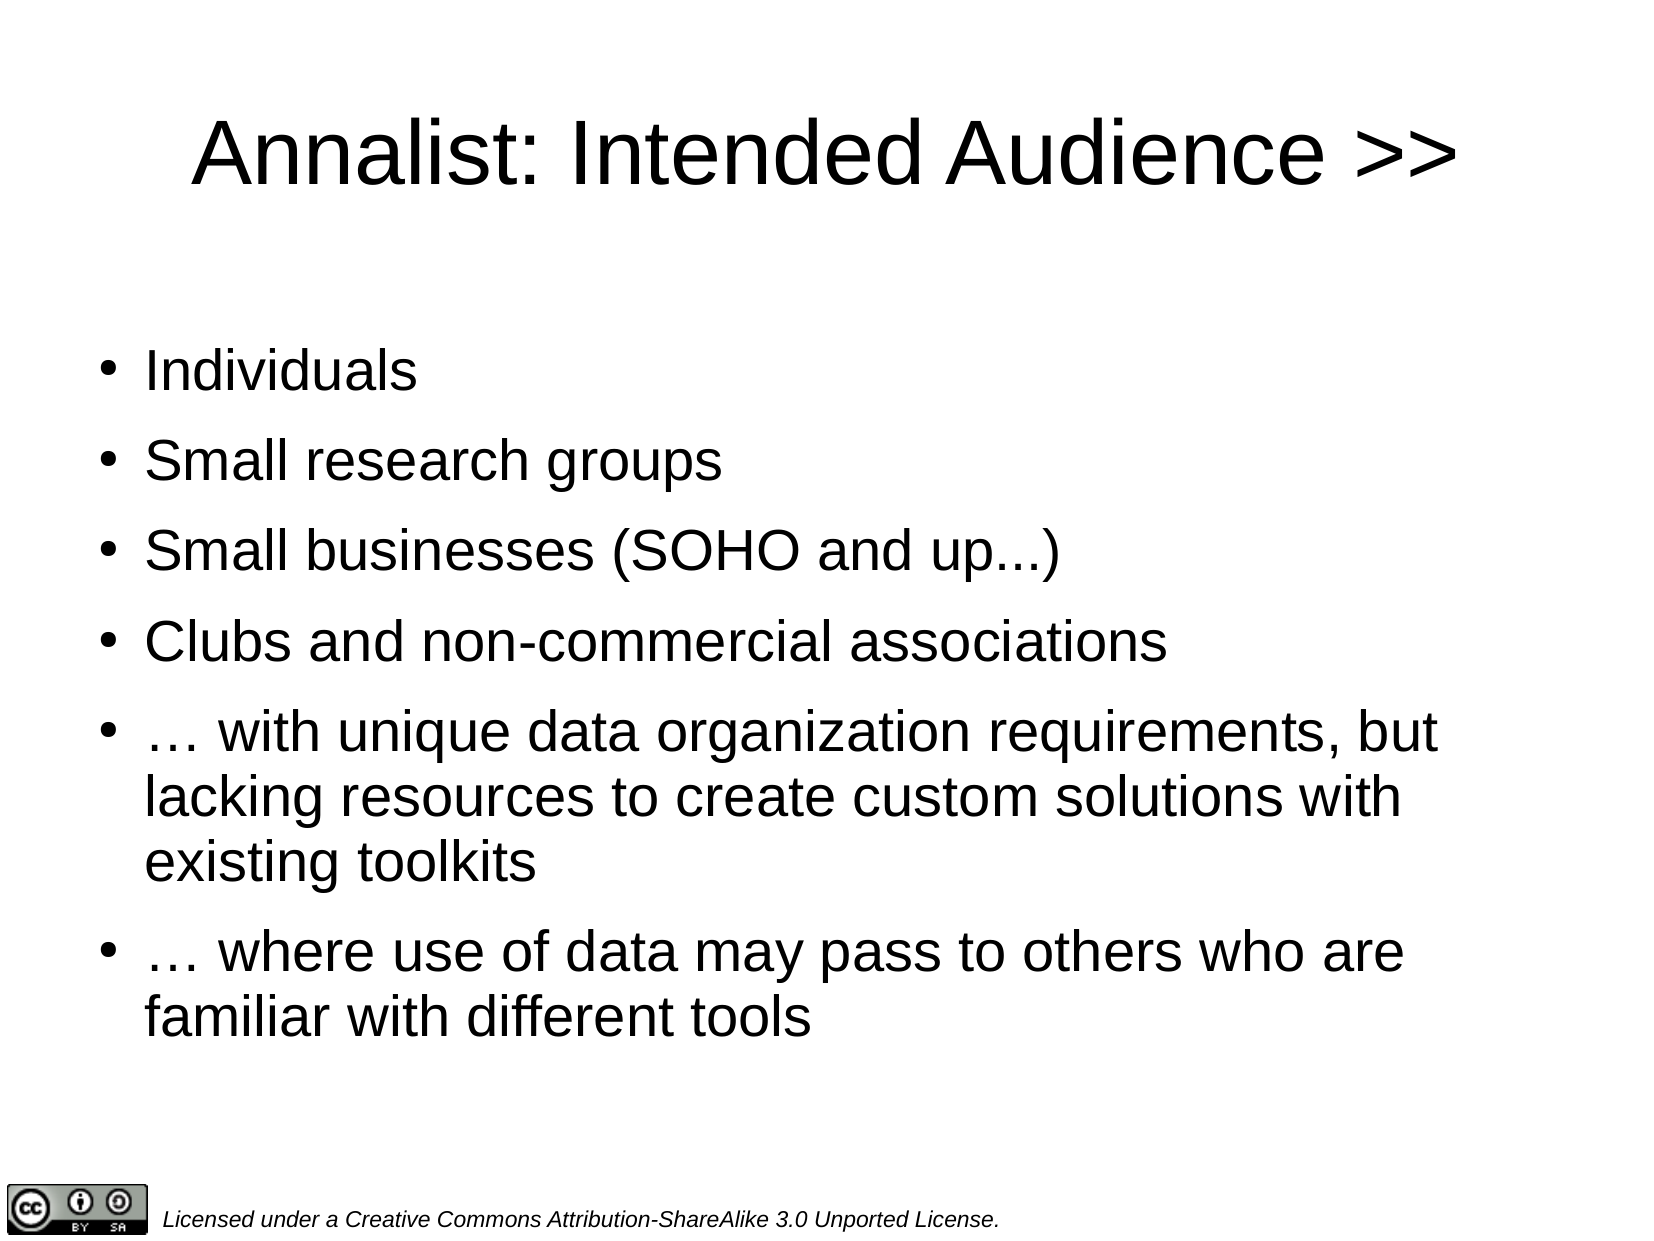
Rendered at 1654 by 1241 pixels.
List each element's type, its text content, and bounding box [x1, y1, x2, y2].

title Annalist: Intended Audience >> [82, 49, 1571, 257]
list Individuals Small research groups Small businesses (SOHO and up...) Clubs and non-commercial associations … with unique data organization requirements, but lacking resources to create custom solutions with existing toolkits … where use of data may pass to others who are familiar with different tools [82, 337, 1538, 1057]
picture [7, 1184, 148, 1235]
